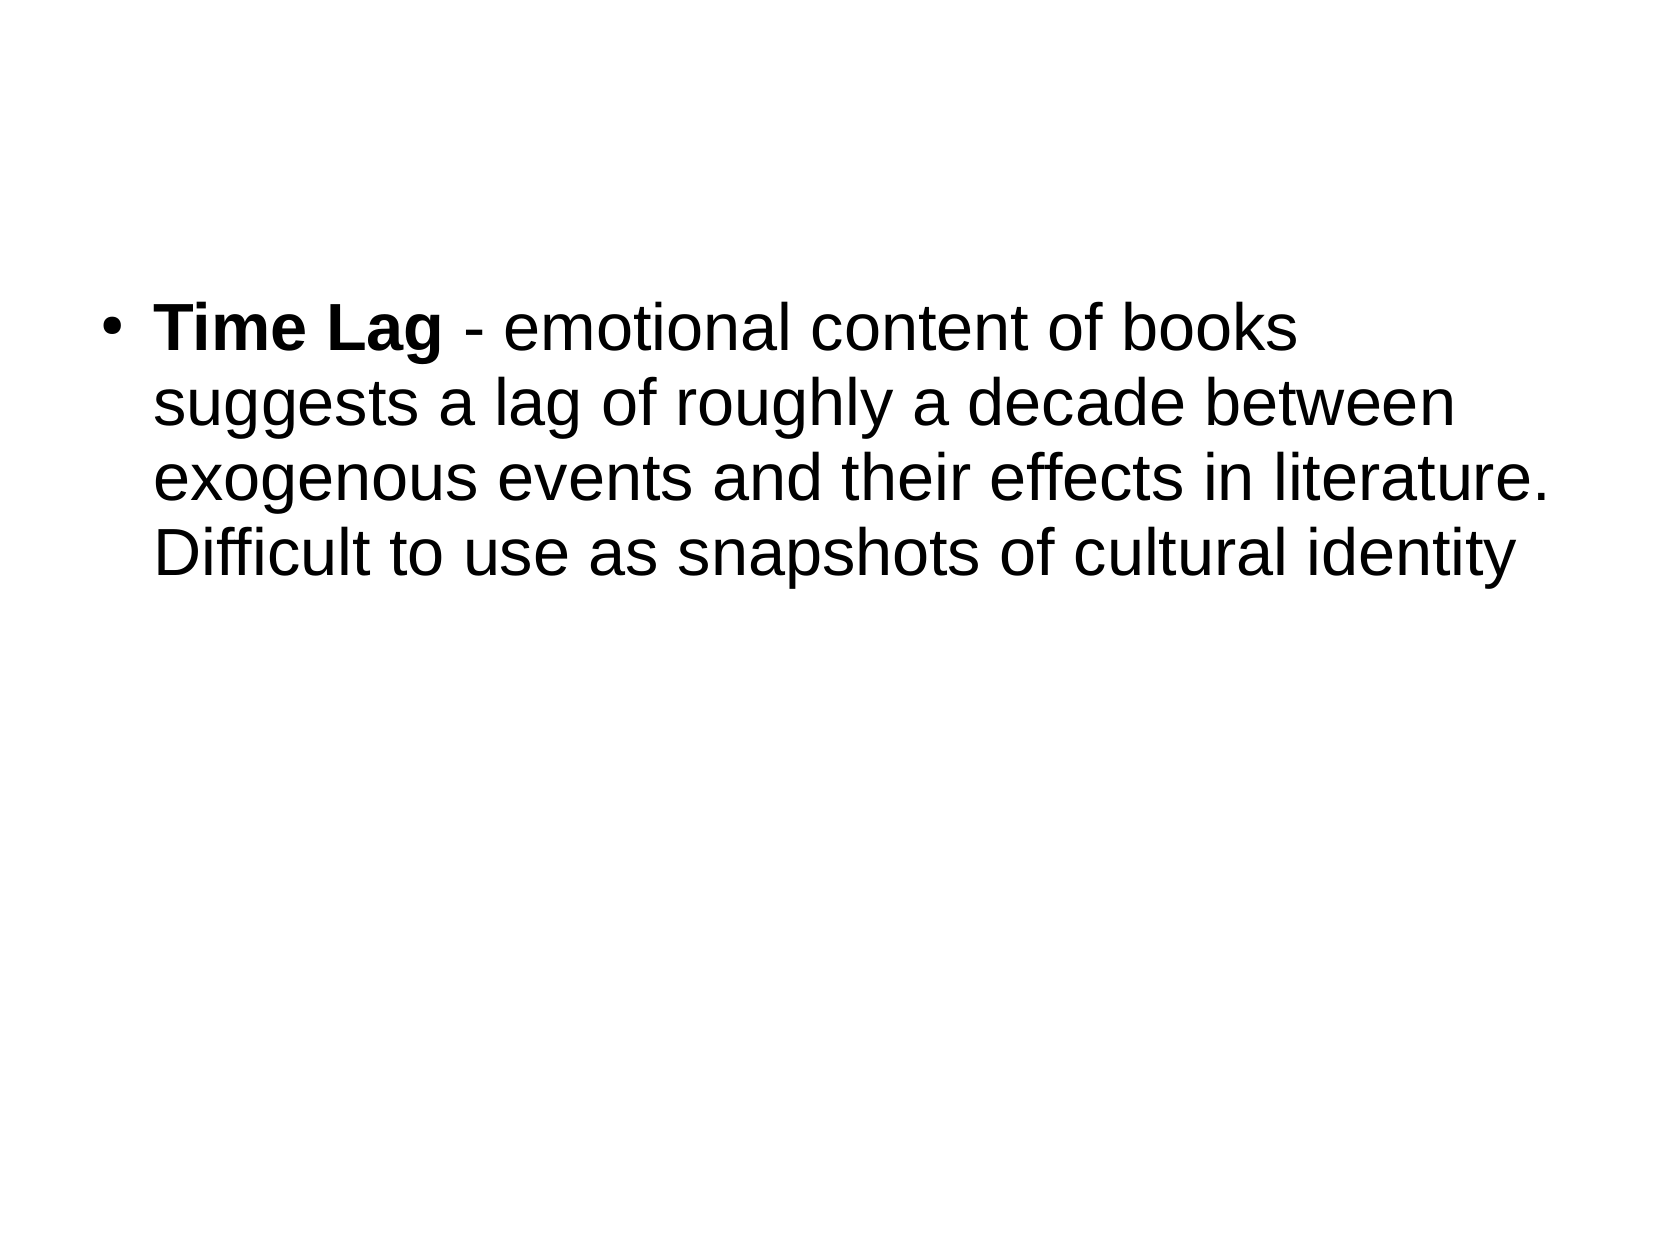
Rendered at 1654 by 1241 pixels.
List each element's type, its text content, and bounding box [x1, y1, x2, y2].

list Time Lag - emotional content of books suggests a lag of roughly a decade between exogenous events and their effects in literature. Difficult to use as snapshots of cultural identity [82, 290, 1571, 1010]
